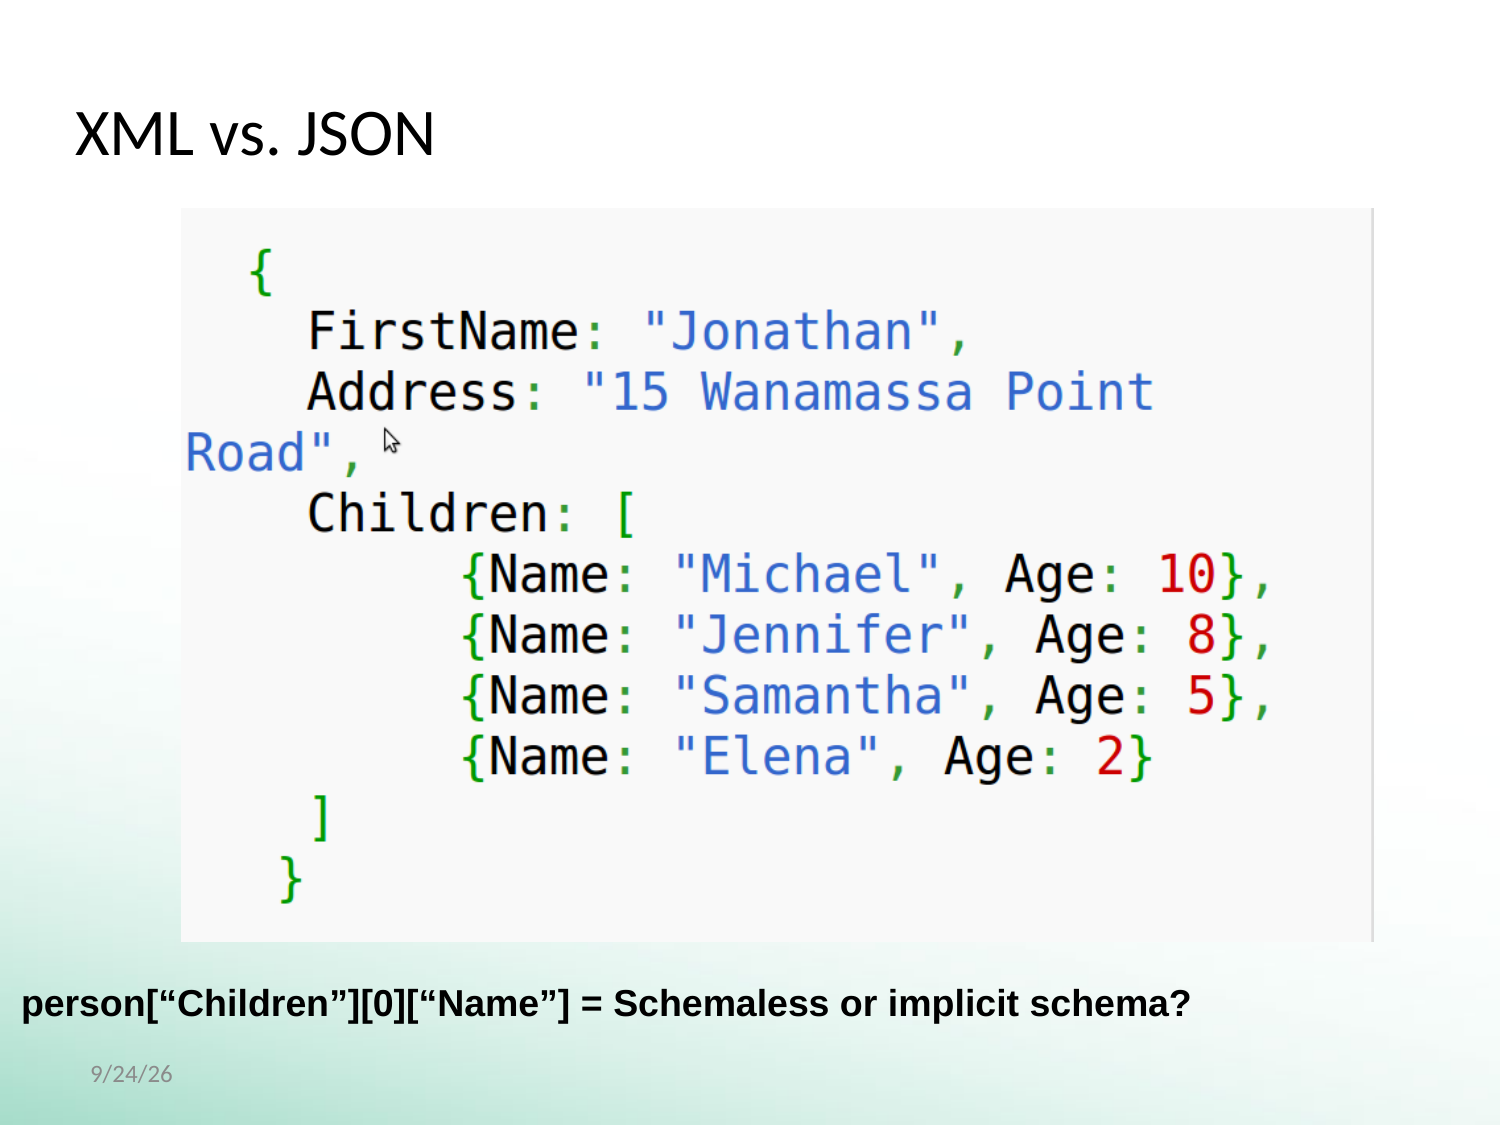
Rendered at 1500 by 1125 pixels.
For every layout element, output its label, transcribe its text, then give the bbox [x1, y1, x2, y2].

picture [0, 0, 1500, 1125]
text_box person[“Children”][0][“Name”] = Schemaless or implicit schema? [6, 975, 1469, 1033]
title XML vs. JSON [75, 45, 1425, 233]
